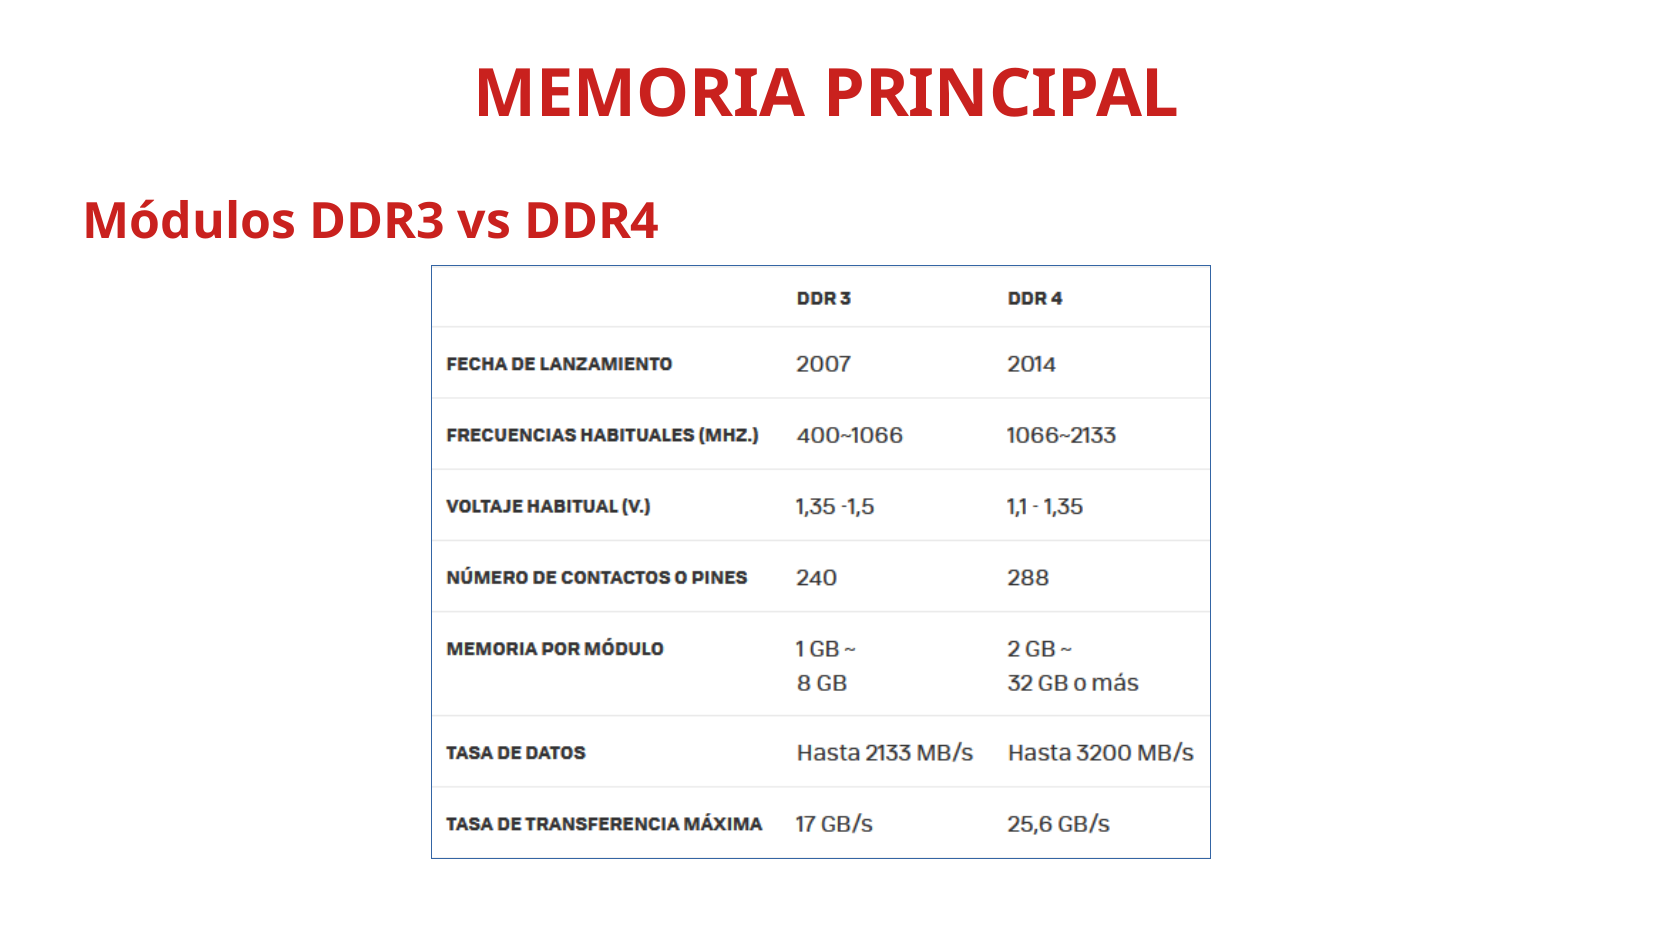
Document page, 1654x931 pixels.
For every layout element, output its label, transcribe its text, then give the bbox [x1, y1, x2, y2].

title MEMORIA PRINCIPAL [82, 37, 1571, 148]
picture [431, 265, 1211, 859]
subtitle Módulos DDR3 vs DDR4 [82, 171, 1571, 851]
